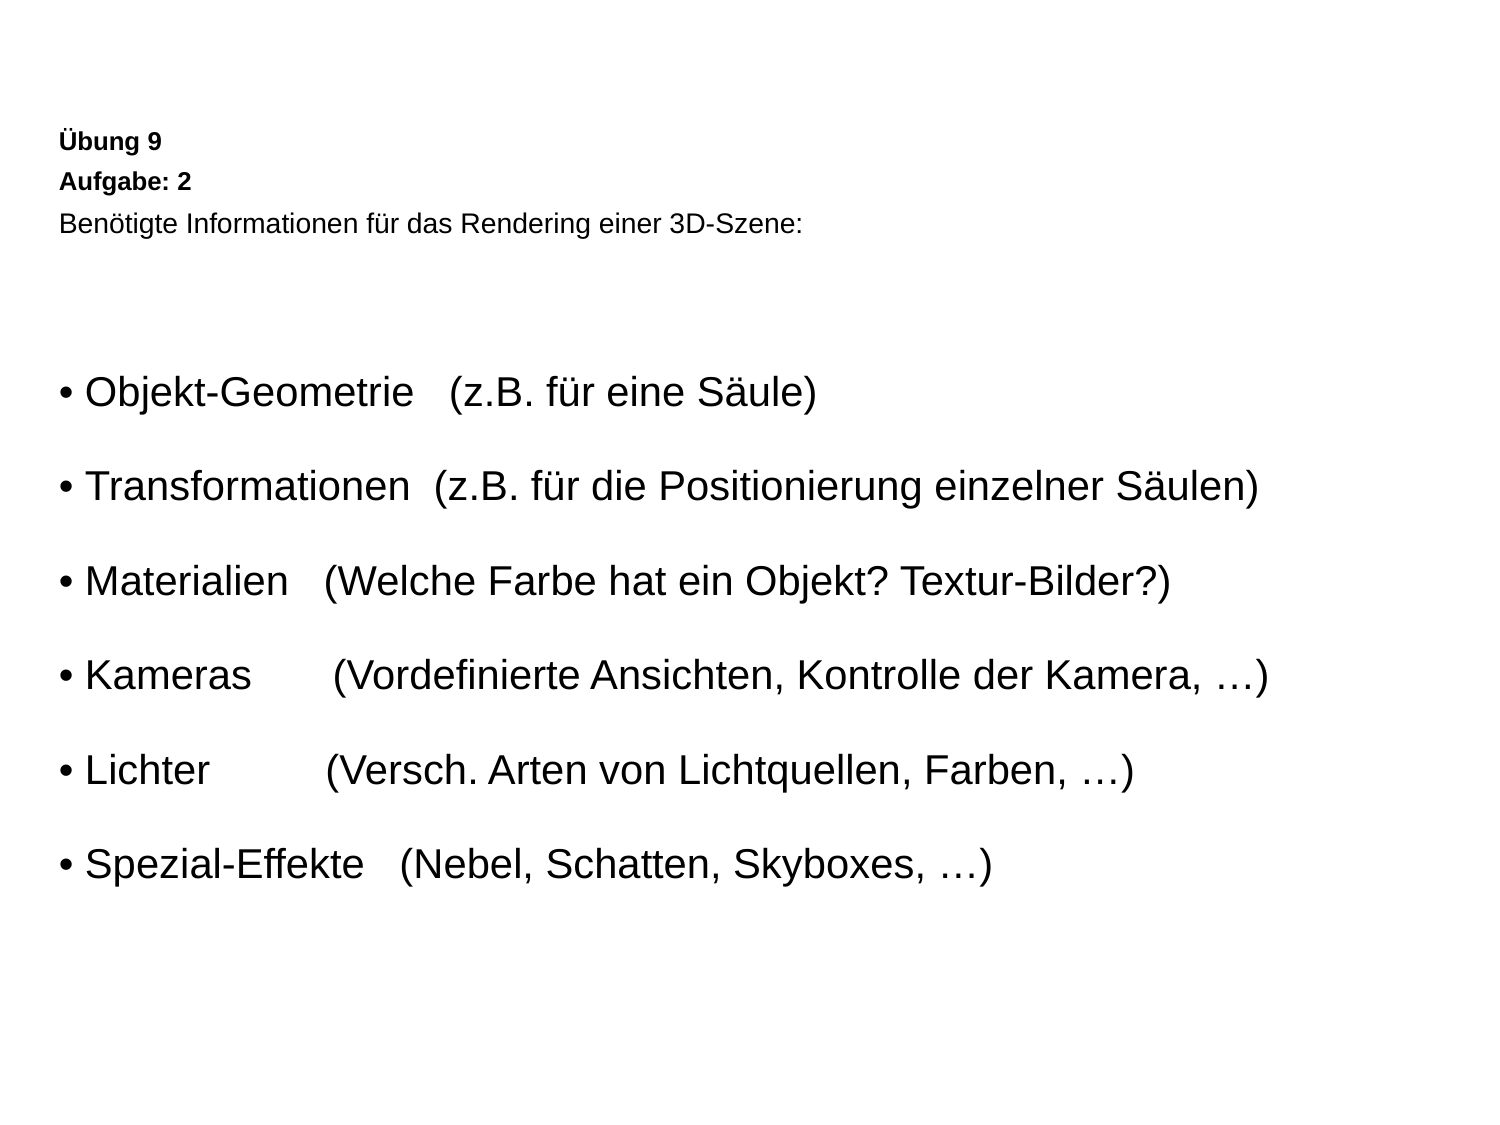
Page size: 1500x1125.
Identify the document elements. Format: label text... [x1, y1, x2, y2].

list • Objekt-Geometrie (z.B. für eine Säule) • Transformationen (z.B. für die Positionierung einzelner Säulen) • Materialien (Welche Farbe hat ein Objekt? Textur-Bilder?) • Kameras (Vordefinierte Ansichten, Kontrolle der Kamera, …) • Lichter (Versch. Arten von Lichtquellen, Farben, …) • Spezial-Effekte (Nebel, Schatten, Skyboxes, …) [59, 349, 1451, 1047]
title Übung 9 Aufgabe: 2 Benötigte Informationen für das Rendering einer 3D-Szene: [59, 113, 1149, 282]
